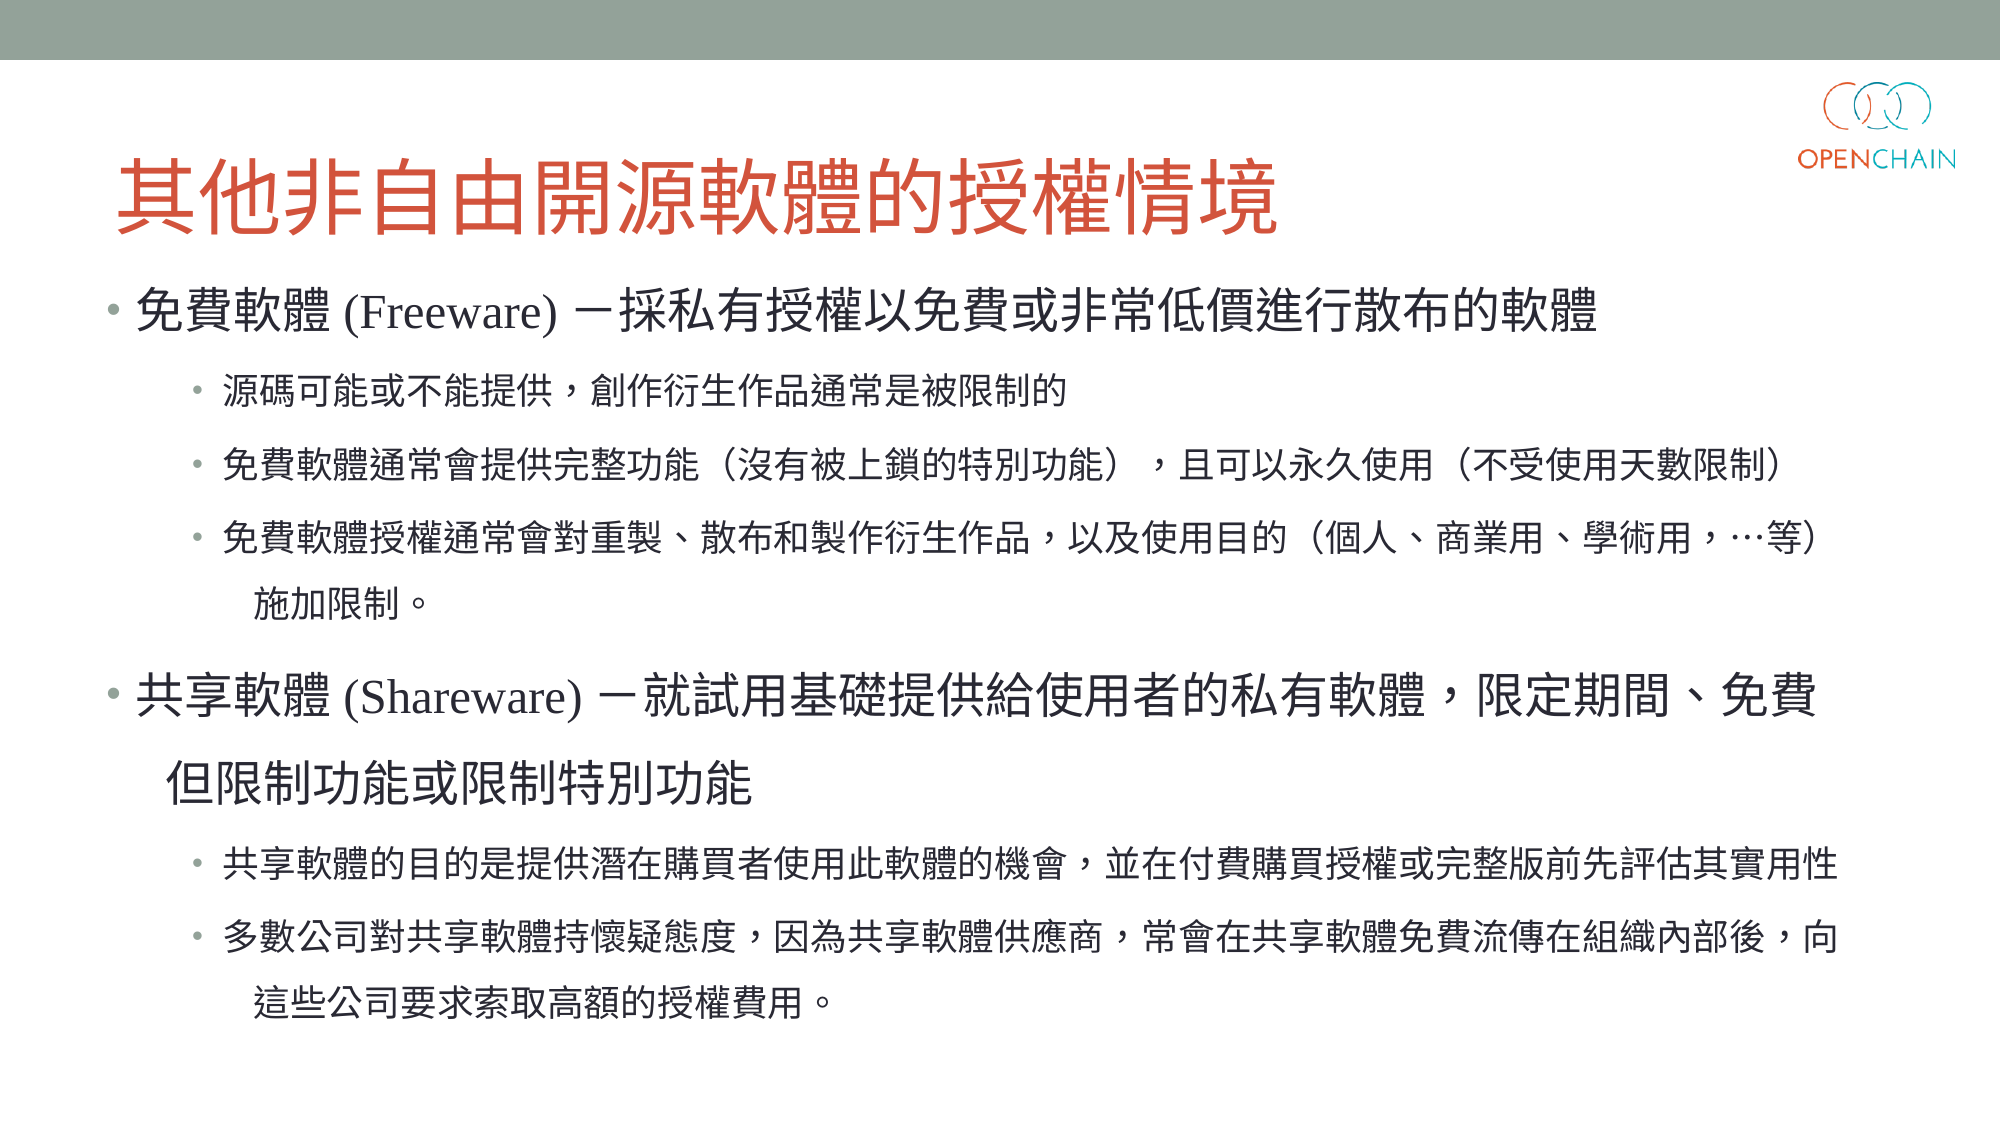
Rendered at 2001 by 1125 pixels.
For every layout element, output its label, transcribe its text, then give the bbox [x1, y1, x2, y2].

title 其他非自由開源軟體的授權情境 [99, 87, 1900, 251]
list 免費軟體(Freeware)－採私有授權以免費或非常低價進行散布的軟體 源碼可能或不能提供，創作衍生作品通常是被限制的 免費軟體通常會提供完整功能（沒有被上鎖的特別功能），且可以永久使用（不受使用天數限制） 免費軟體授權通常會對重製、散布和製作衍生作品，以及使用目的（個人、商業用、學術用，…等）施加限制。 共享軟體(Shareware)－就試用基礎提供給使用者的私有軟體，限定期間、免費但限制功能或限制特別功能 共享軟體的目的是提供潛在購買者使用此軟體的機會，並在付費購買授權或完整版前先評估其實用性 多數公司對共享軟體持懷疑態度，因為共享軟體供應商，常會在共享軟體免費流傳在組織內部後，向這些公司要求索取高額的授權費用。 [91, 243, 1863, 1093]
